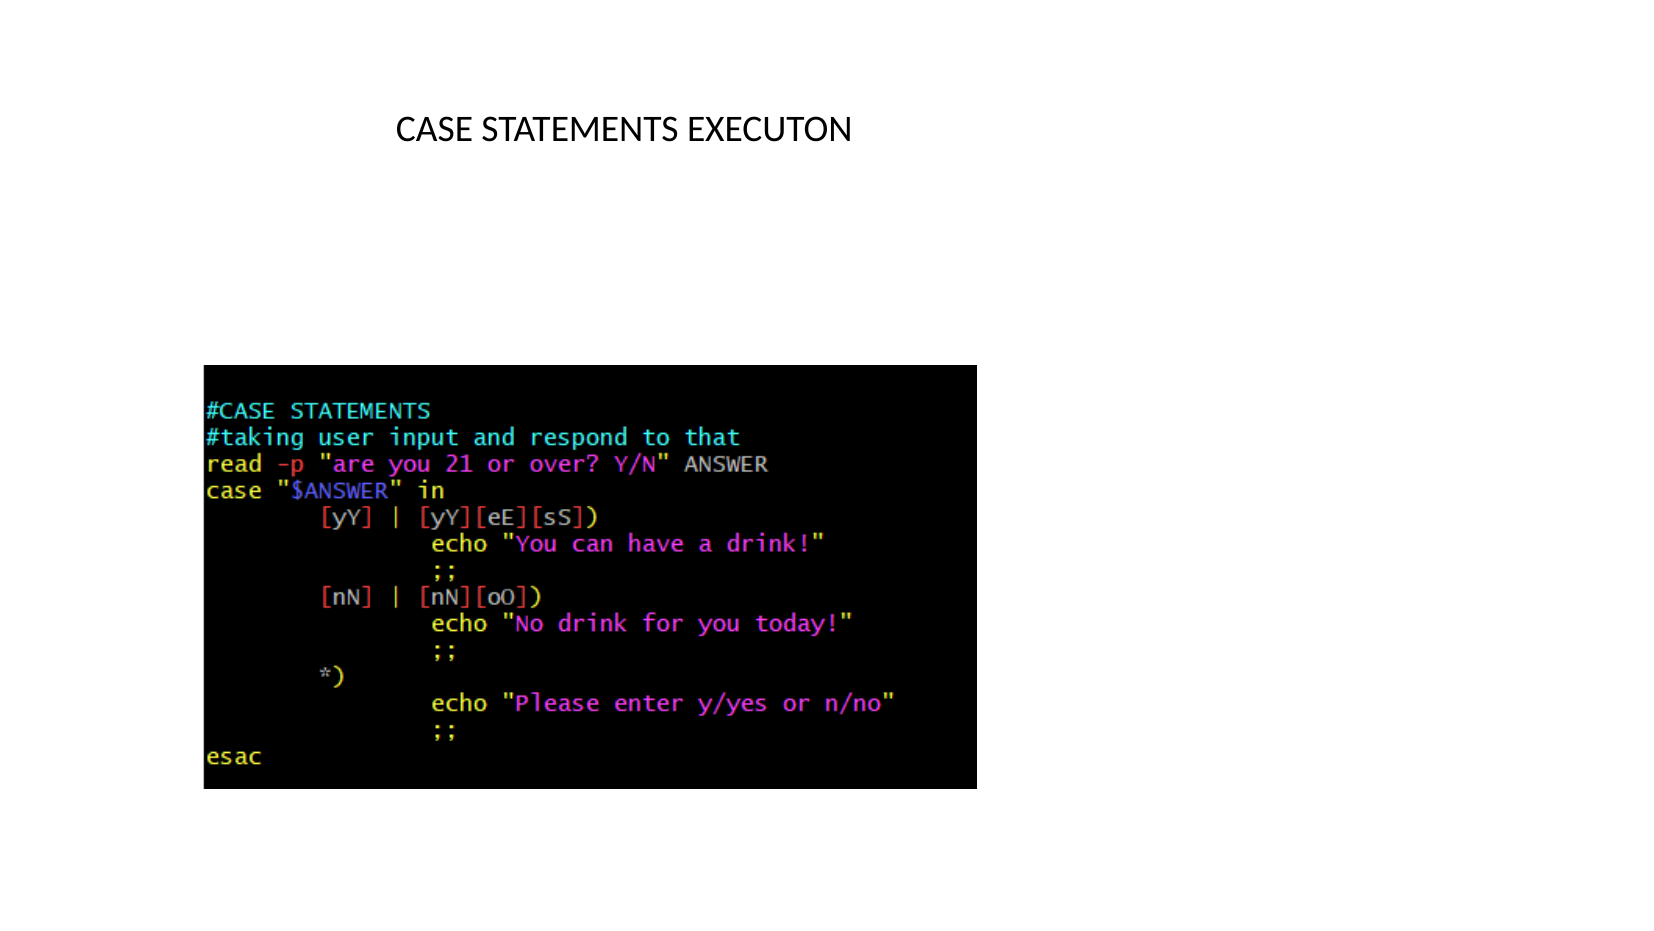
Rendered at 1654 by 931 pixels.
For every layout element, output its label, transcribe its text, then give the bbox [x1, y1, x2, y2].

text_box CASE STATEMENTS EXECUTON [380, 96, 1274, 157]
picture [203, 365, 977, 789]
